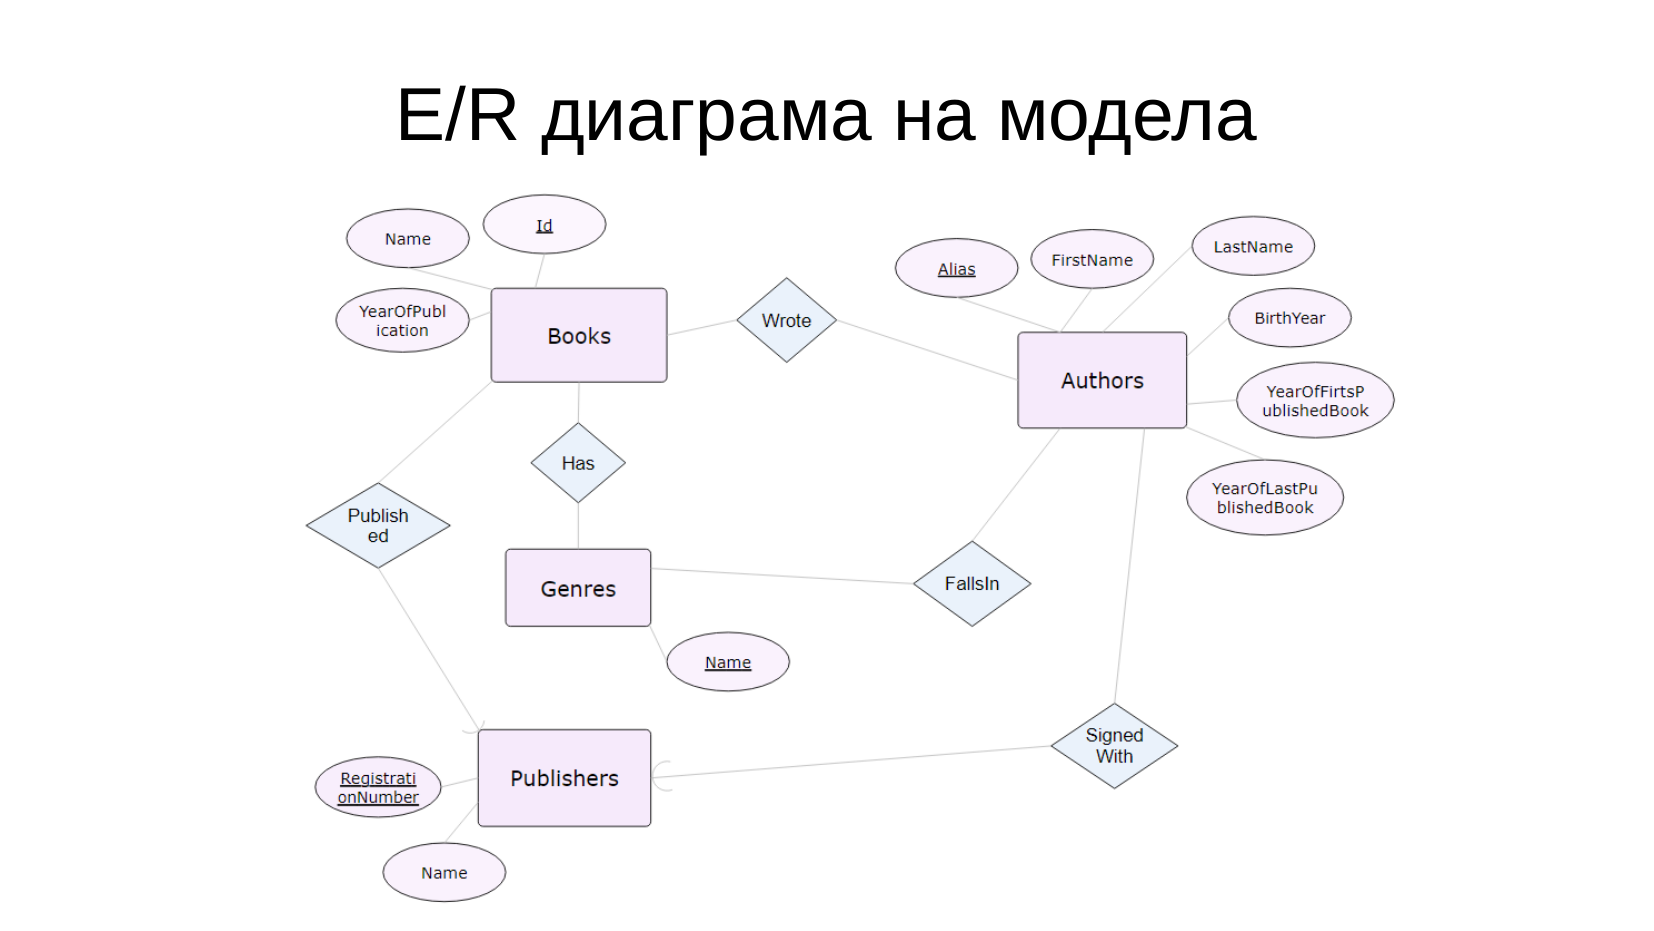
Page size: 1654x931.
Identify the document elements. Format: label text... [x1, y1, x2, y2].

picture [300, 160, 1424, 931]
title E/R диаграма на модела [82, 37, 1571, 193]
